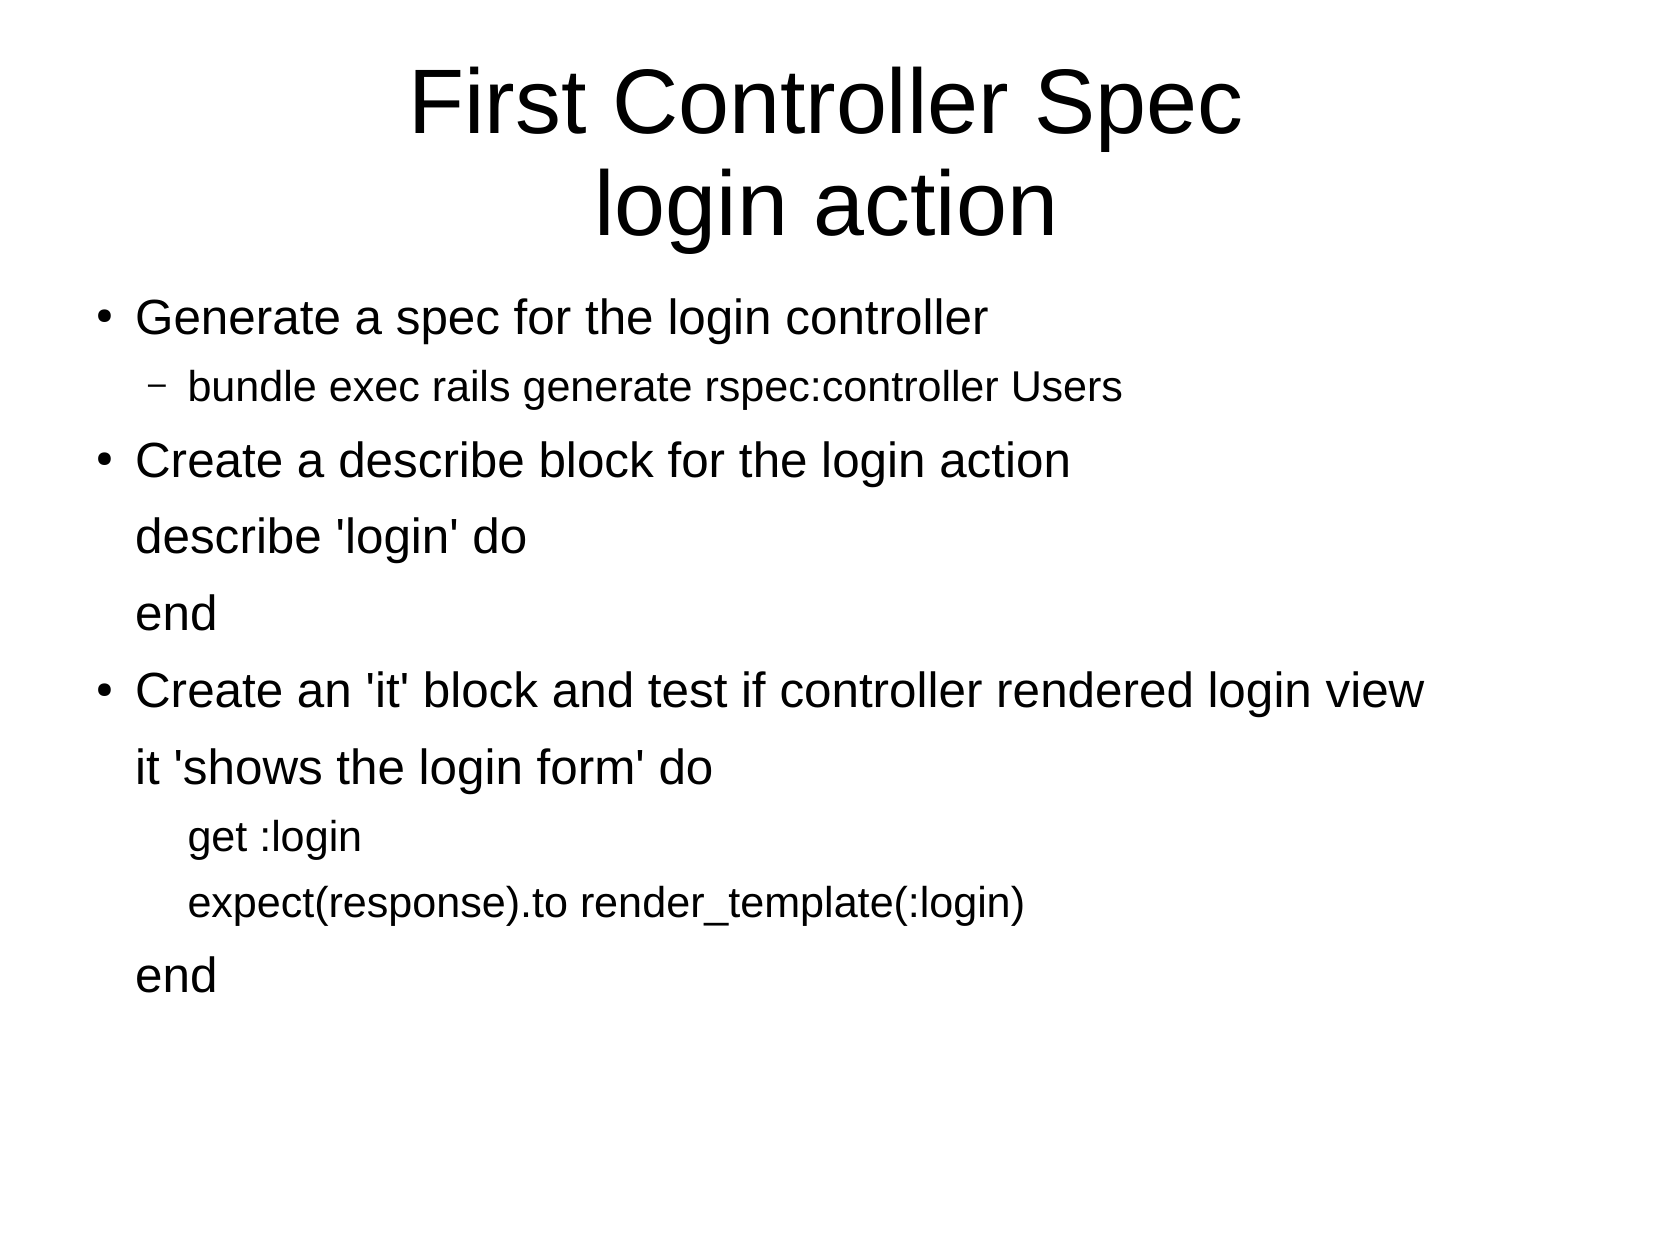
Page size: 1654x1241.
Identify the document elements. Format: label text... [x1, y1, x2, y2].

list Generate a spec for the login controller bundle exec rails generate rspec:controller Users Create a describe block for the login action describe 'login' do end Create an 'it' block and test if controller rendered login view it 'shows the login form' do get :login expect(response).to render_template(:login) end [82, 290, 1571, 1010]
title First Controller Spec login action [82, 49, 1571, 257]
